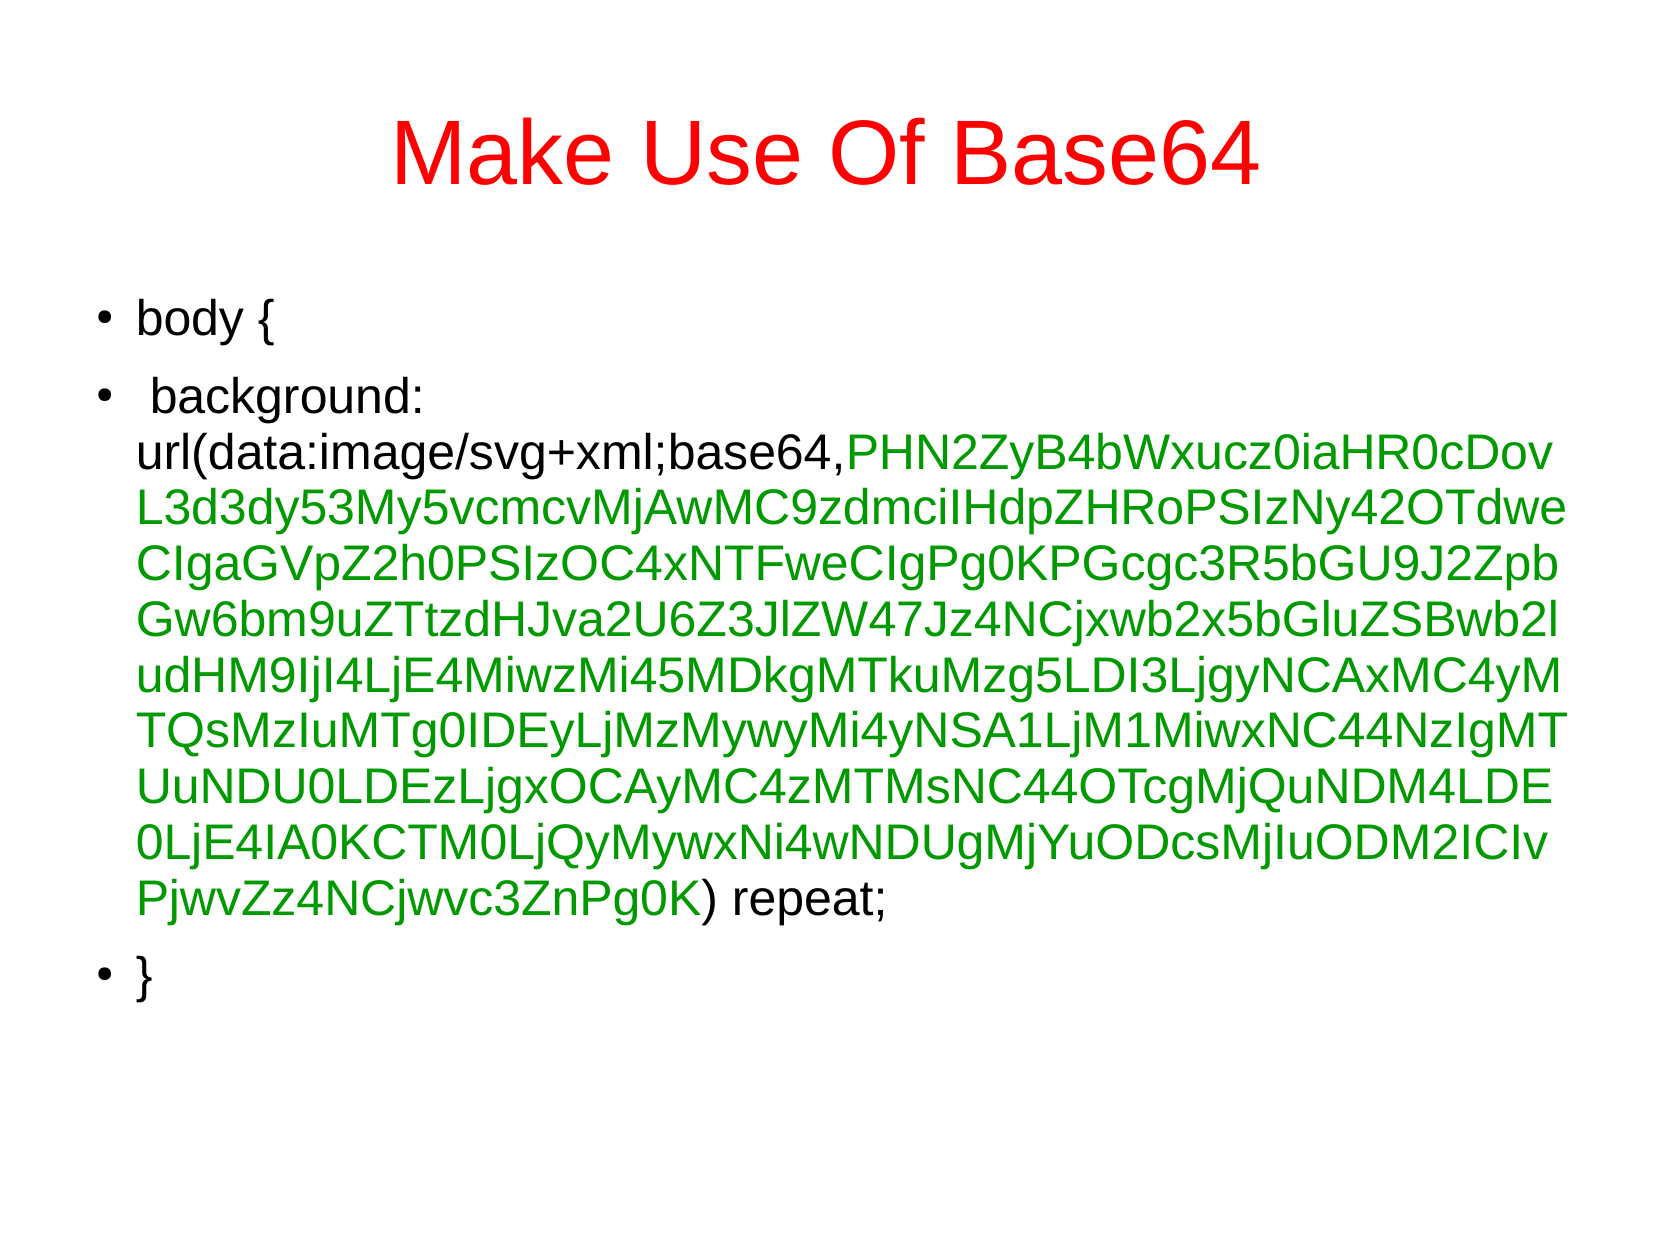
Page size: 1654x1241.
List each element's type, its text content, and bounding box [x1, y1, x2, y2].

list body { background: url(data:image/svg+xml;base64,PHN2ZyB4bWxucz0iaHR0cDovL3d3dy53My5vcmcvMjAwMC9zdmciIHdpZHRoPSIzNy42OTdweCIgaGVpZ2h0PSIzOC4xNTFweCIgPg0KPGcgc3R5bGU9J2ZpbGw6bm9uZTtzdHJva2U6Z3JlZW47Jz4NCjxwb2x5bGluZSBwb2ludHM9IjI4LjE4MiwzMi45MDkgMTkuMzg5LDI3LjgyNCAxMC4yMTQsMzIuMTg0IDEyLjMzMywyMi4yNSA1LjM1MiwxNC44NzIgMTUuNDU0LDEzLjgxOCAyMC4zMTMsNC44OTcgMjQuNDM4LDE0LjE4IA0KCTM0LjQyMywxNi4wNDUgMjYuODcsMjIuODM2ICIvPjwvZz4NCjwvc3ZnPg0K) repeat; } [82, 290, 1571, 1010]
title Make Use Of Base64 [82, 49, 1571, 257]
